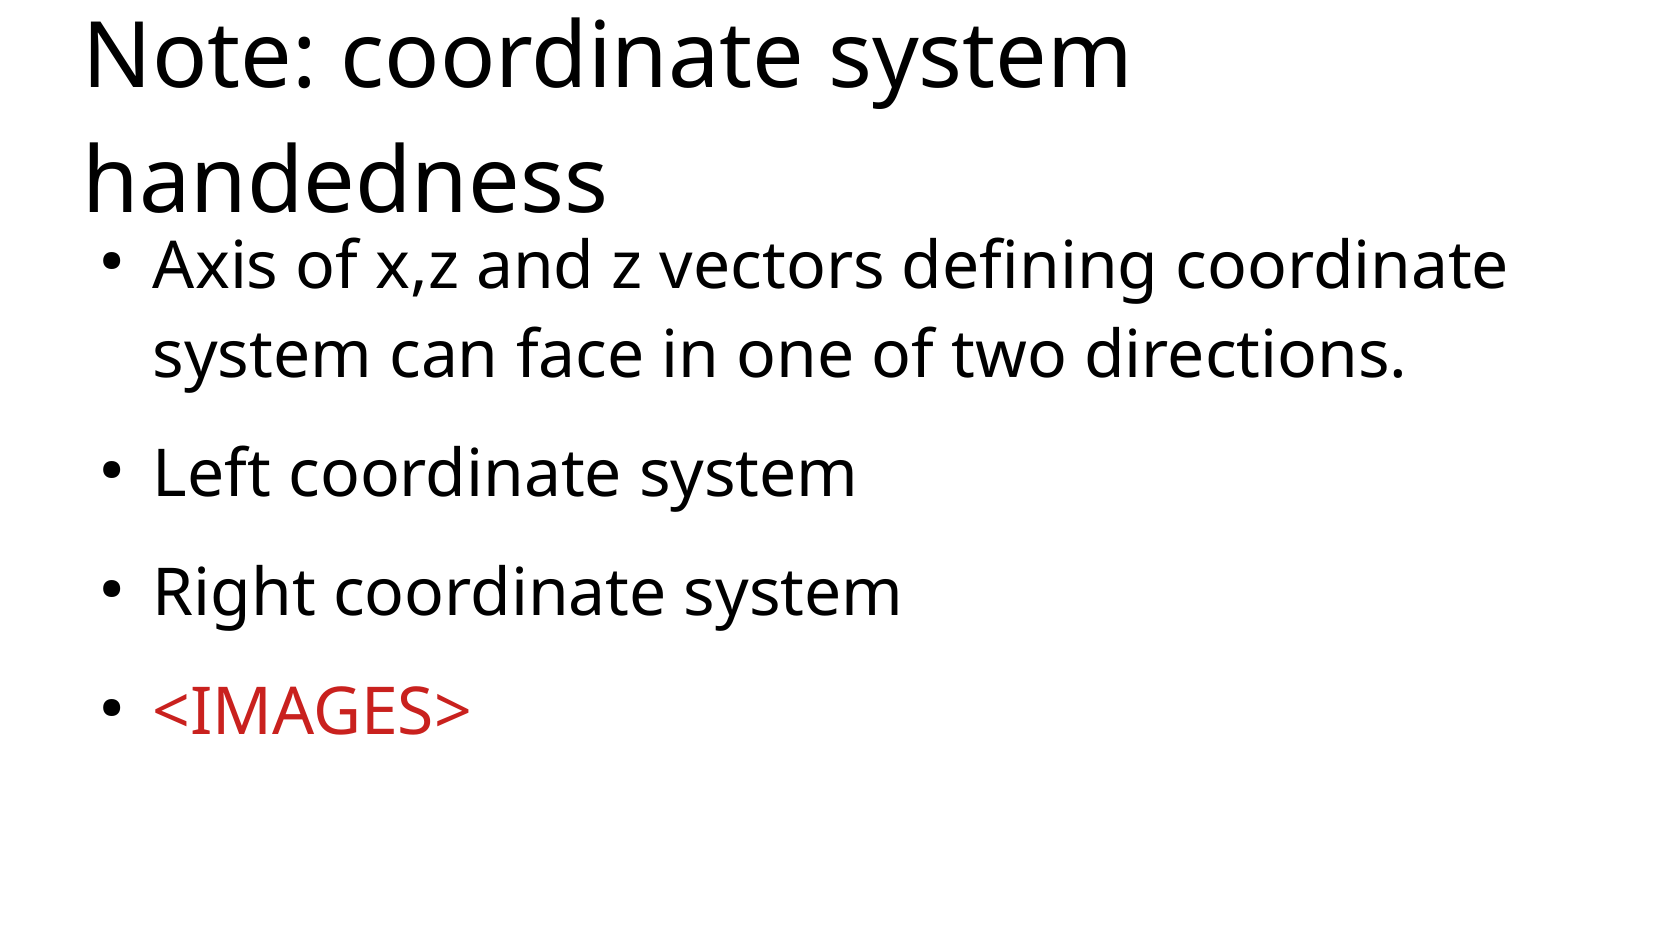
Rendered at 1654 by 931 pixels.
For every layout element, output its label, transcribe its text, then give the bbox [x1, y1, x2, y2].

list Axis of x,z and z vectors defining coordinate system can face in one of two directions. Left coordinate system Right coordinate system <IMAGES> [82, 217, 1571, 758]
title Note: coordinate system handedness [82, 37, 1571, 193]
